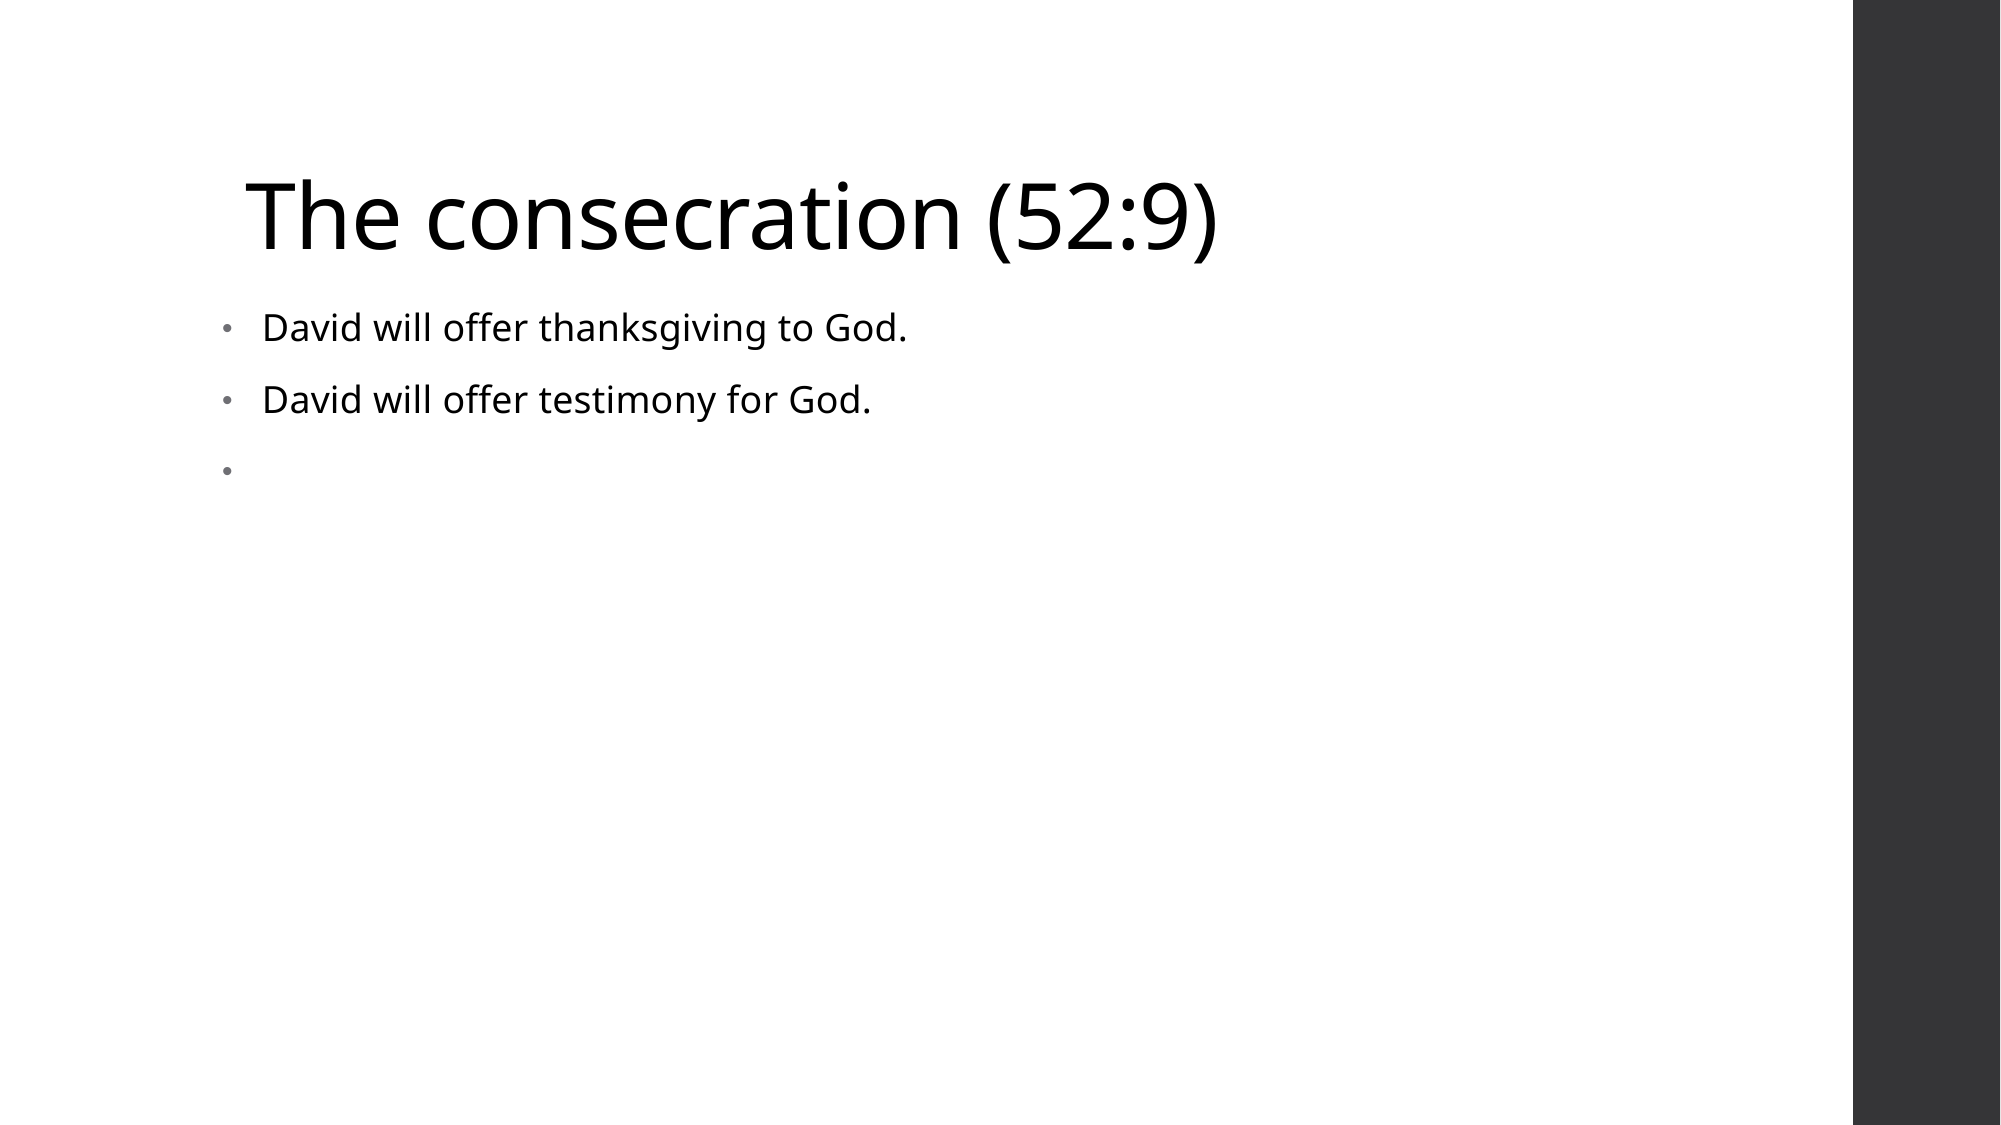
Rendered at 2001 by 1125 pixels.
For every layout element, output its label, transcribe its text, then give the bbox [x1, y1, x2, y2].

list David will offer thanksgiving to God. David will offer testimony for God. [206, 299, 1617, 1014]
title The consecration (52:9) [206, 60, 1797, 278]
